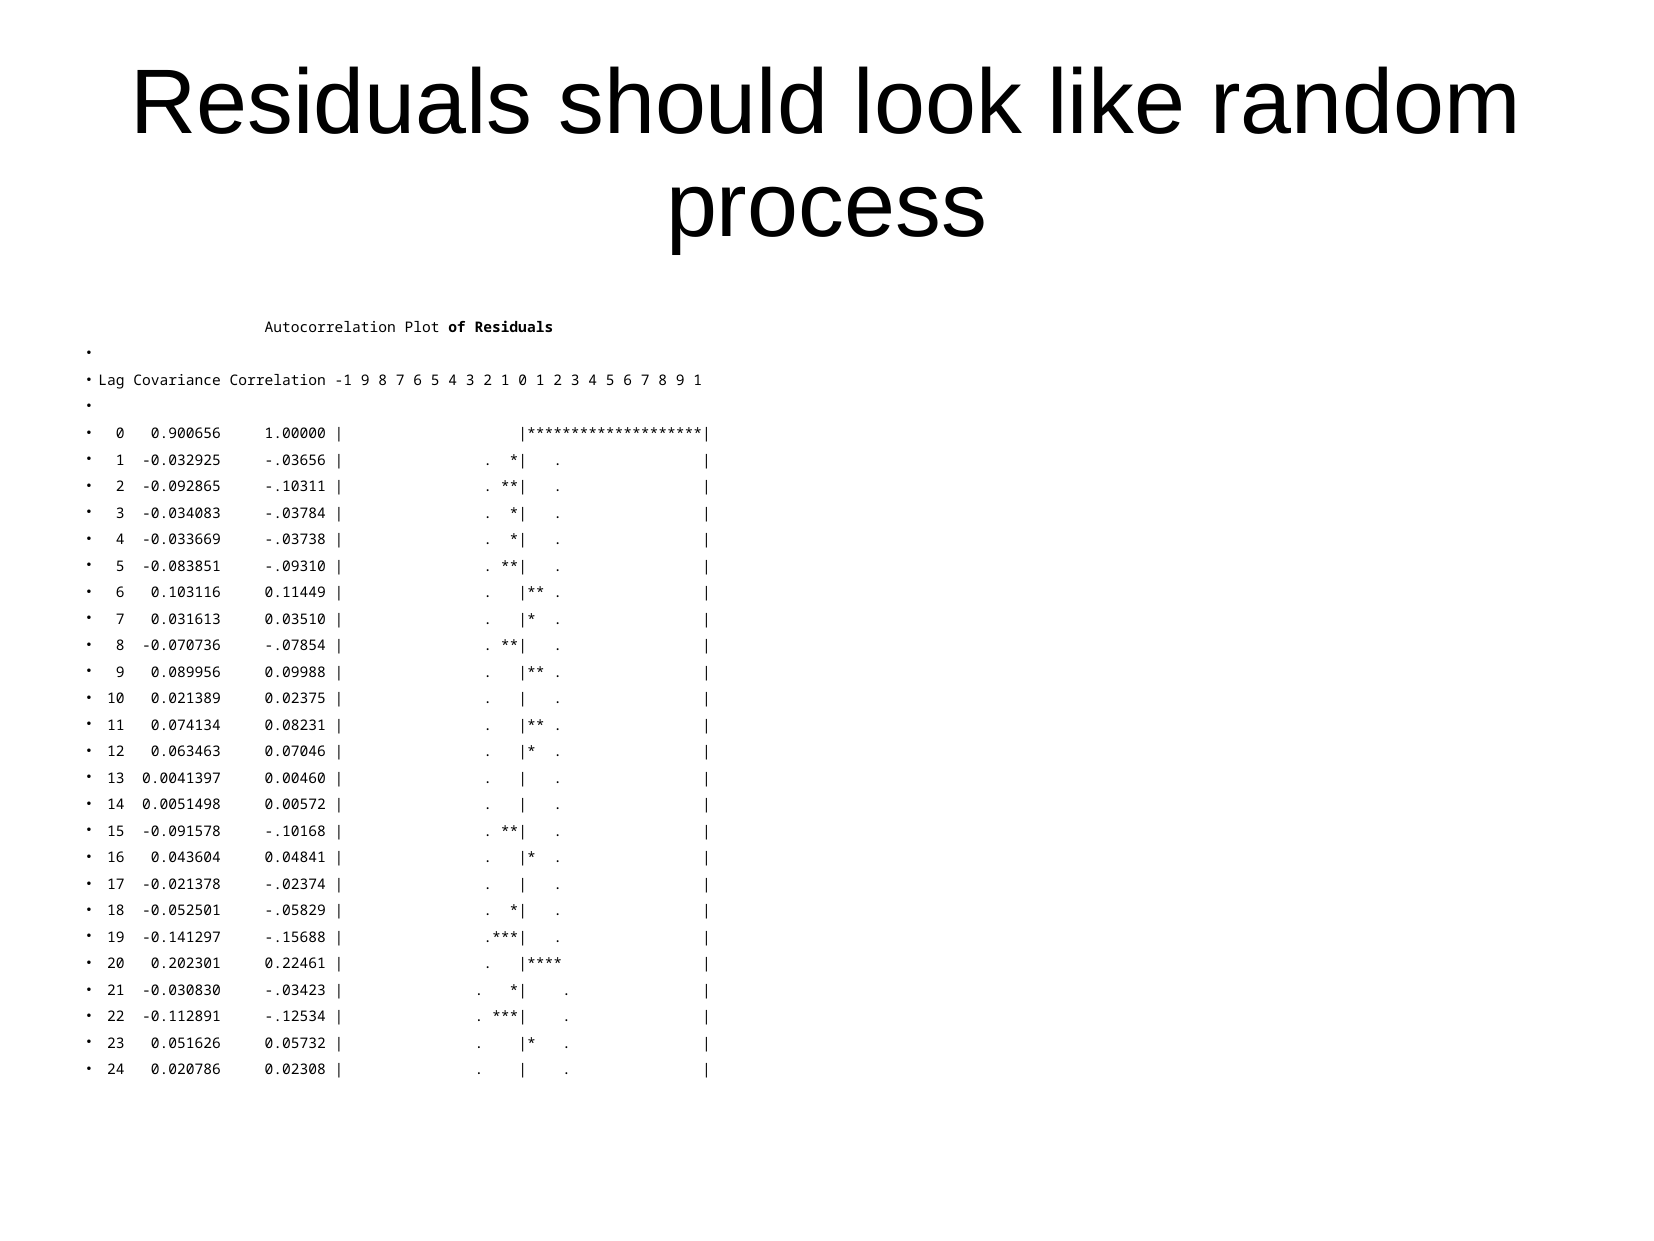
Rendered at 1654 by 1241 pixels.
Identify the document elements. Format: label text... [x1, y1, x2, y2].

title Residuals should look like random process [82, 50, 1571, 256]
list Autocorrelation Plot of Residuals Lag Covariance Correlation -1 9 8 7 6 5 4 3 2 1 0 1 2 3 4 5 6 7 8 9 1 0 0.900656 1.00000 | |********************| 1 -0.032925 -.03656 | . *| . | 2 -0.092865 -.10311 | . **| . | 3 -0.034083 -.03784 | . *| . | 4 -0.033669 -.03738 | . *| . | 5 -0.083851 -.09310 | . **| . | 6 0.103116 0.11449 | . |** . | 7 0.031613 0.03510 | . |* . | 8 -0.070736 -.07854 | . **| . | 9 0.089956 0.09988 | . |** . | 10 0.021389 0.02375 | . | . | 11 0.074134 0.08231 | . |** . | 12 0.063463 0.07046 | . |* . | 13 0.0041397 0.00460 | . | . | 14 0.0051498 0.00572 | . | . | 15 -0.091578 -.10168 | . **| . | 16 0.043604 0.04841 | . |* . | 17 -0.021378 -.02374 | . | . | 18 -0.052501 -.05829 | . *| . | 19 -0.141297 -.15688 | .***| . | 20 0.202301 0.22461 | . |**** | 21 -0.030830 -.03423 | . *| . | 22 -0.112891 -.12534 | . ***| . | 23 0.051626 0.05732 | . |* . | 24 0.020786 0.02308 | . | . | [82, 290, 1571, 1109]
